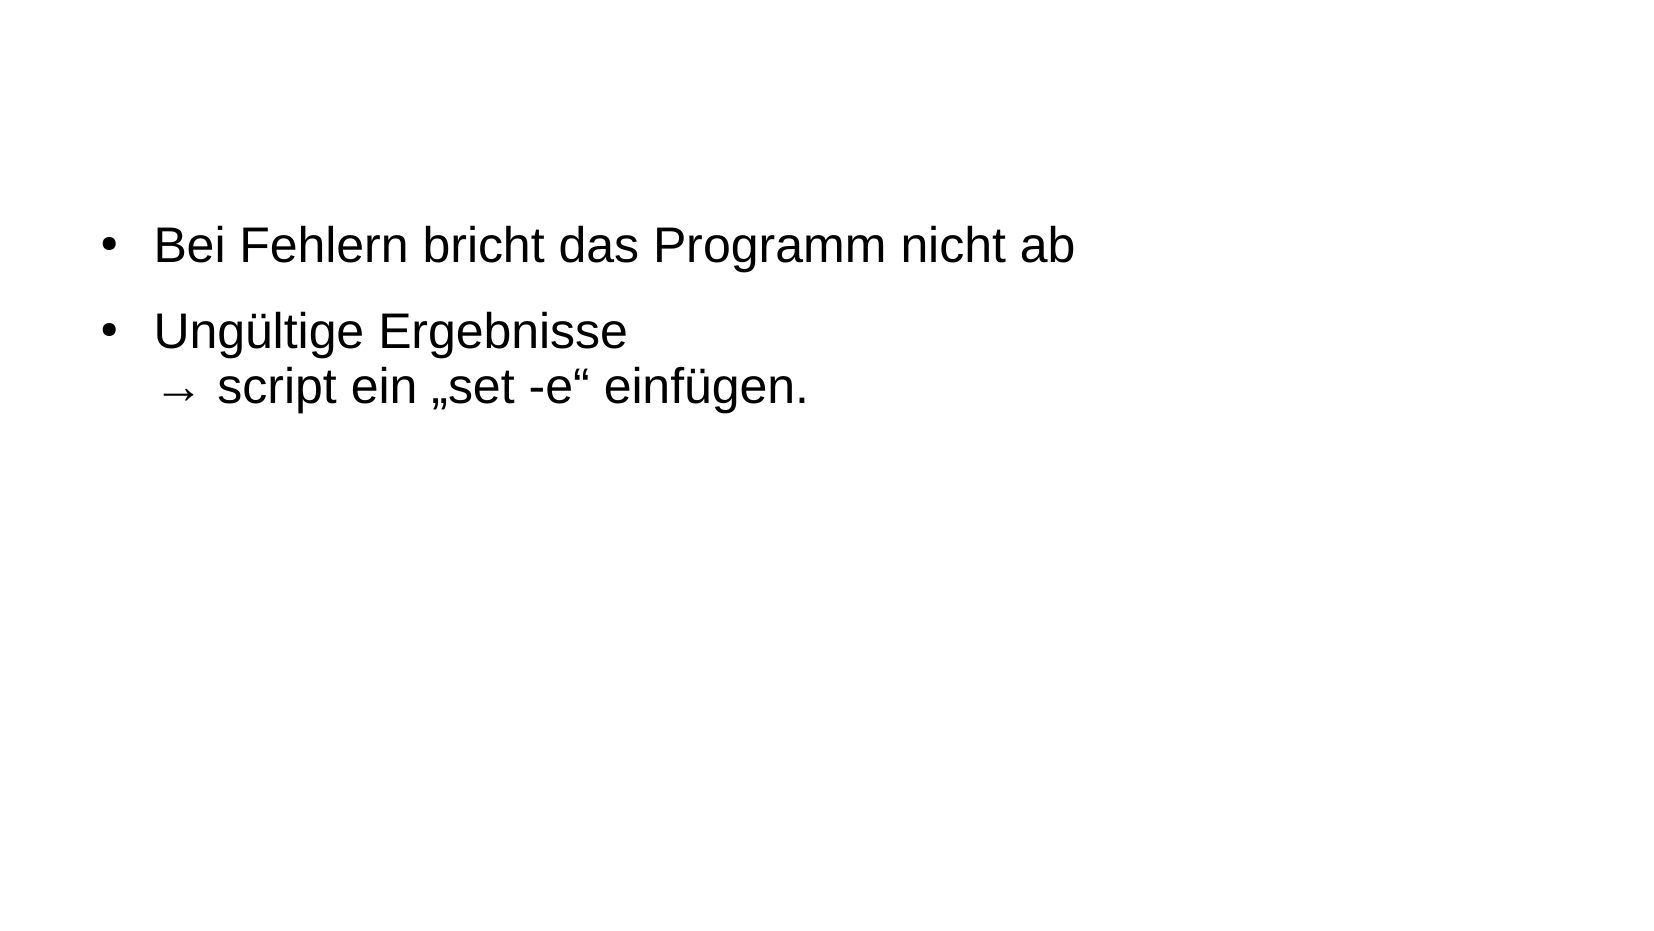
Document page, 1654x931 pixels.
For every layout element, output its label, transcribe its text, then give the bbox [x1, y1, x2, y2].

list Bei Fehlern bricht das Programm nicht ab Ungültige Ergebnisse → script ein „set -e“ einfügen. [82, 217, 1571, 758]
